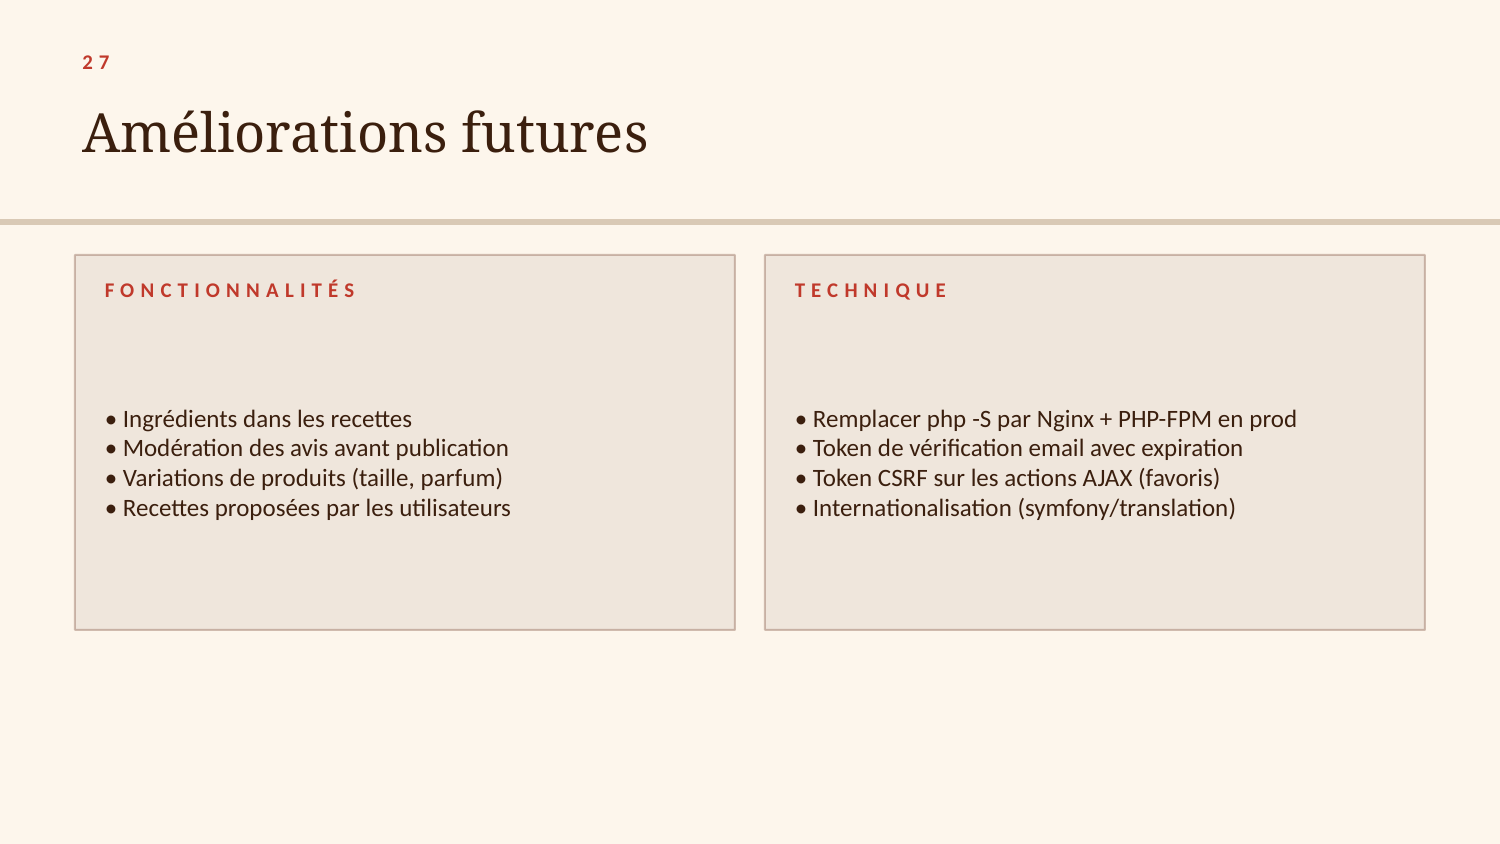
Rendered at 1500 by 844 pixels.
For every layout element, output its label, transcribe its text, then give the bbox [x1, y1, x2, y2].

text_box • Remplacer php -S par Nginx + PHP-FPM en prod • Token de vérification email avec expiration • Token CSRF sur les actions AJAX (favoris) • Internationalisation (symfony/translation) [779, 311, 1410, 612]
text_box 27 [67, 41, 218, 80]
text_box [764, 254, 1425, 630]
text_box • Ingrédients dans les recettes • Modération des avis avant publication • Variations de produits (taille, parfum) • Recettes proposées par les utilisateurs [89, 311, 720, 612]
text_box [0, 0, 1500, 225]
text_box FONCTIONNALITÉS [89, 270, 720, 308]
text_box Améliorations futures [67, 82, 1433, 180]
text_box TECHNIQUE [779, 270, 1410, 308]
text_box [74, 254, 735, 630]
